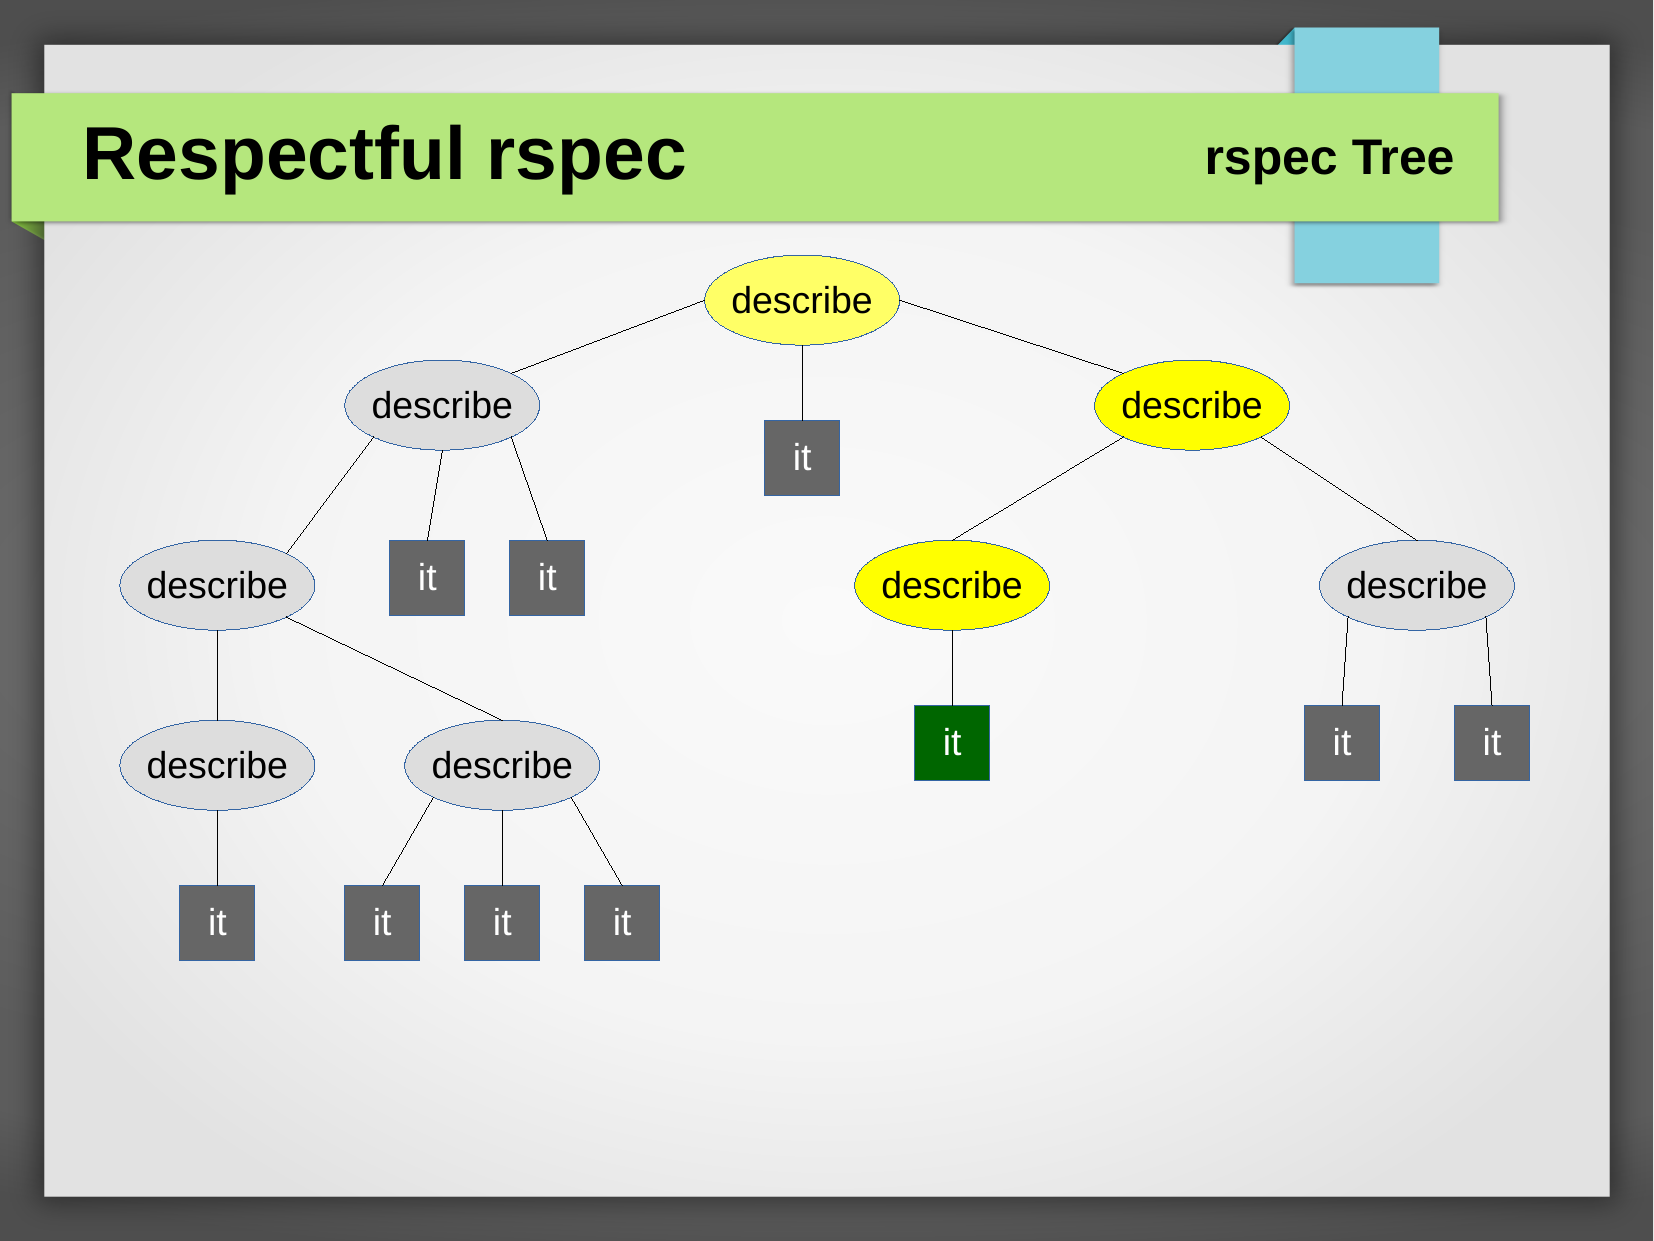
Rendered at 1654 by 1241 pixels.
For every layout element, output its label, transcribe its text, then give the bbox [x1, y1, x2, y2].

text_box it [1454, 705, 1530, 781]
text_box it [764, 420, 840, 496]
title rspec Tree [869, 97, 1455, 216]
text_box describe [1319, 540, 1515, 631]
text_box it [179, 885, 255, 961]
text_box describe [1094, 360, 1290, 451]
text_box it [389, 540, 465, 616]
text_box describe [119, 720, 315, 811]
text_box describe [854, 540, 1050, 631]
text_box describe [704, 255, 900, 346]
text_box describe [404, 720, 600, 811]
text_box describe [119, 540, 315, 631]
text_box it [914, 705, 990, 781]
text_box describe [344, 360, 540, 451]
picture [0, 0, 1654, 1241]
text_box it [464, 885, 540, 961]
title Respectful rspec [82, 94, 705, 213]
text_box it [584, 885, 660, 961]
text_box it [1304, 705, 1380, 781]
text_box it [344, 885, 420, 961]
text_box it [509, 540, 585, 616]
